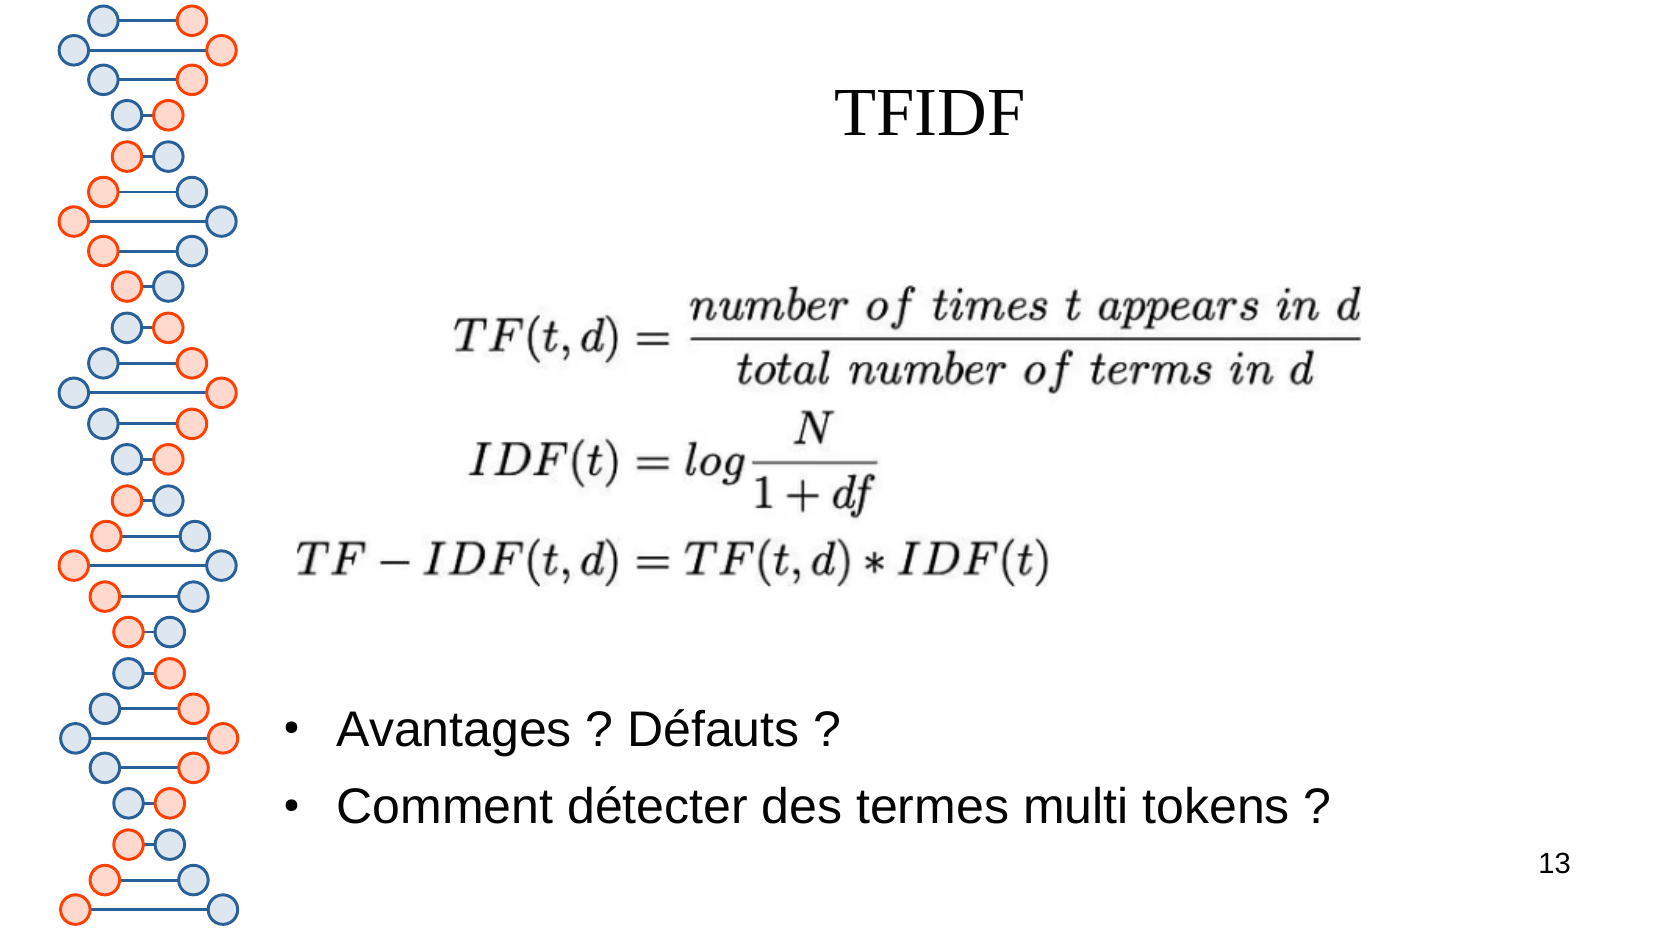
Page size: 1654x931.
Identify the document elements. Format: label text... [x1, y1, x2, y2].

list Avantages ? Défauts ? Comment détecter des termes multi tokens ? [265, 700, 1595, 931]
title TFIDF [265, 35, 1595, 189]
picture [249, 231, 1408, 621]
